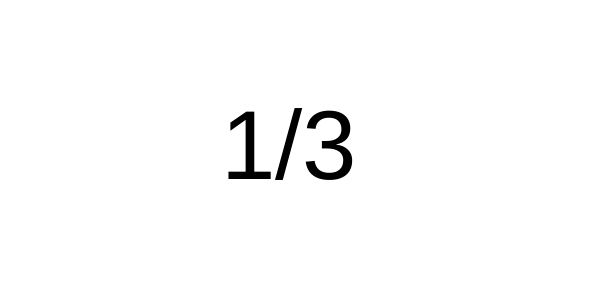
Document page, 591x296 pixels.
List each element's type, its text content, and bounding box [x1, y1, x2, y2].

subtitle 1/3 [23, 0, 556, 292]
